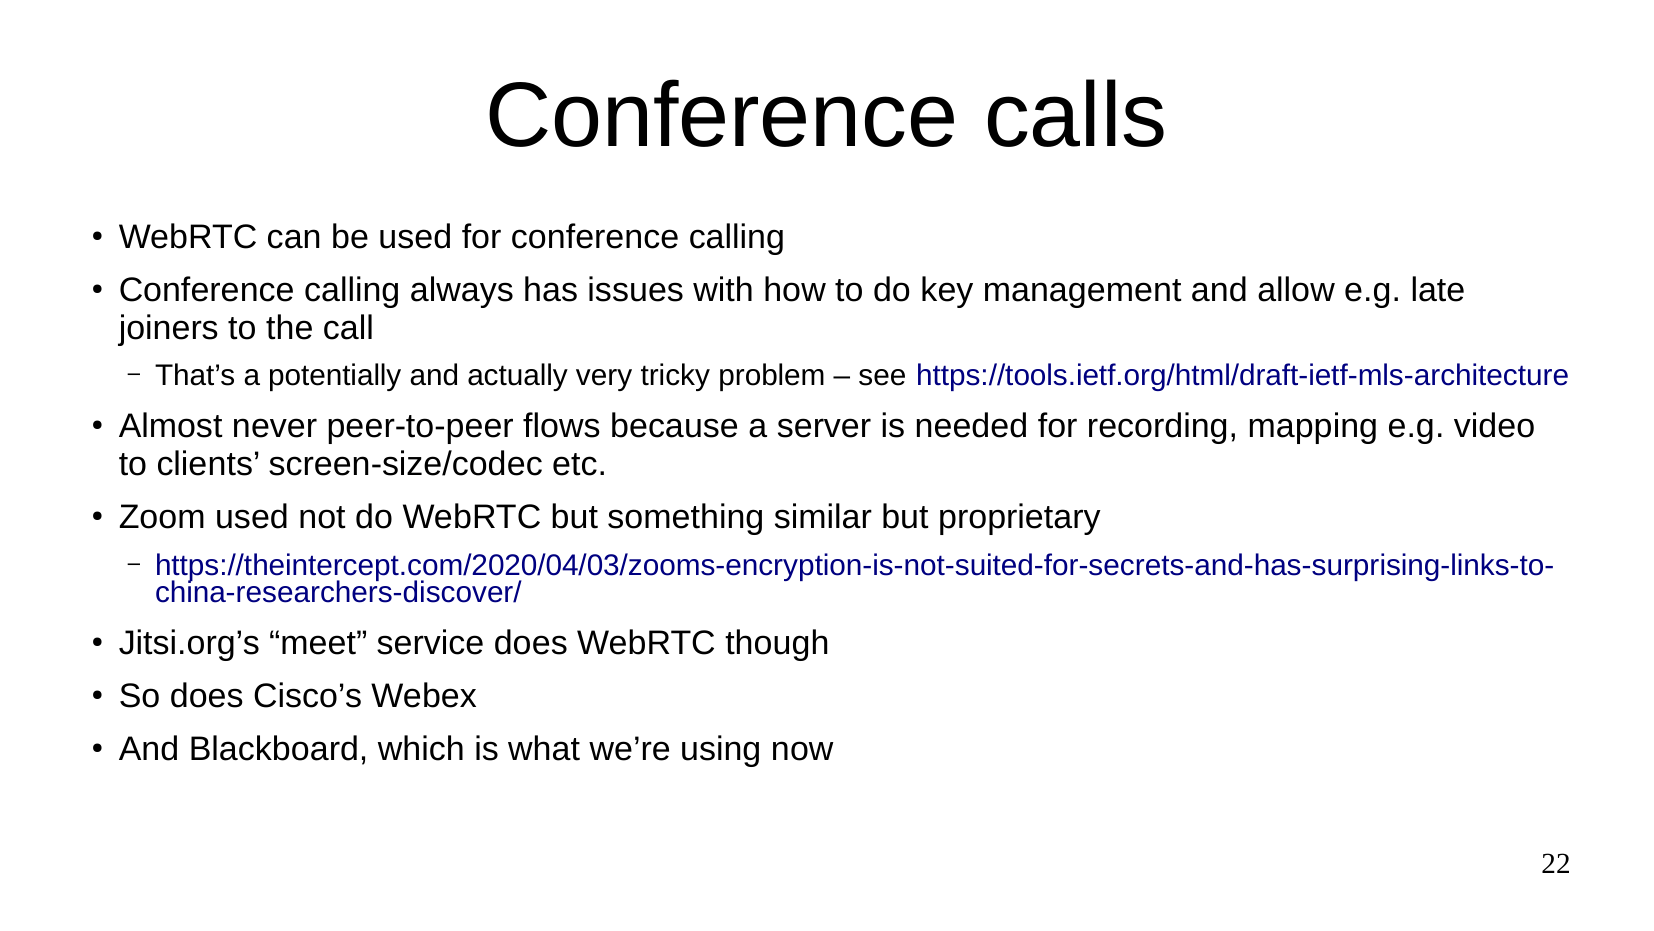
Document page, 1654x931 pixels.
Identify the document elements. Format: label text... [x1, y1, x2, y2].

list WebRTC can be used for conference calling Conference calling always has issues with how to do key management and allow e.g. late joiners to the call That’s a potentially and actually very tricky problem – see https://tools.ietf.org/html/draft-ietf-mls-architecture Almost never peer-to-peer flows because a server is needed for recording, mapping e.g. video to clients’ screen-size/codec etc. Zoom used not do WebRTC but something similar but proprietary https://theintercept.com/2020/04/03/zooms-encryption-is-not-suited-for-secrets-and-has-surprising-links-to-china-researchers-discover/ Jitsi.org’s “meet” service does WebRTC though So does Cisco’s Webex And Blackboard, which is what we’re using now [82, 217, 1571, 758]
title Conference calls [82, 37, 1571, 193]
